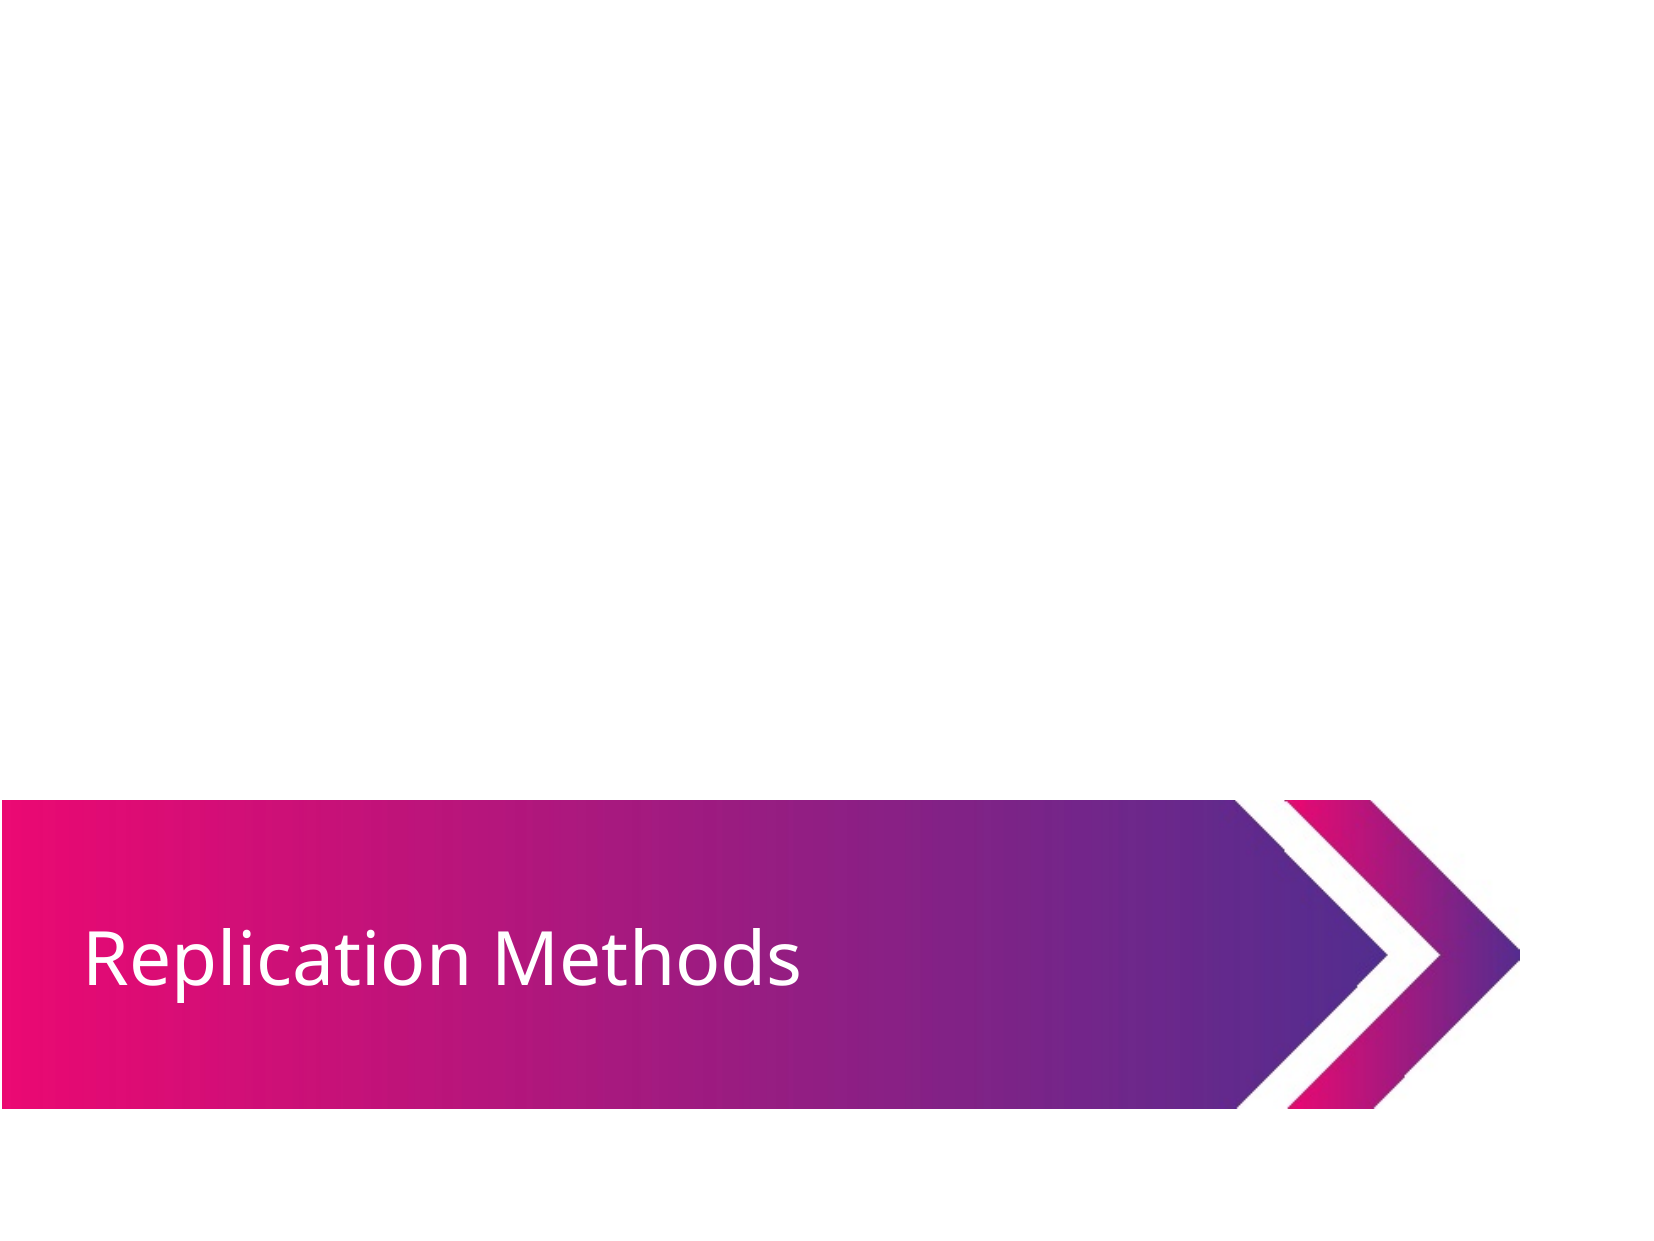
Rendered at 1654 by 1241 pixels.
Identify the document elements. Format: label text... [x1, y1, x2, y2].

picture [2, 800, 1520, 1109]
title Replication Methods [82, 852, 1396, 1060]
